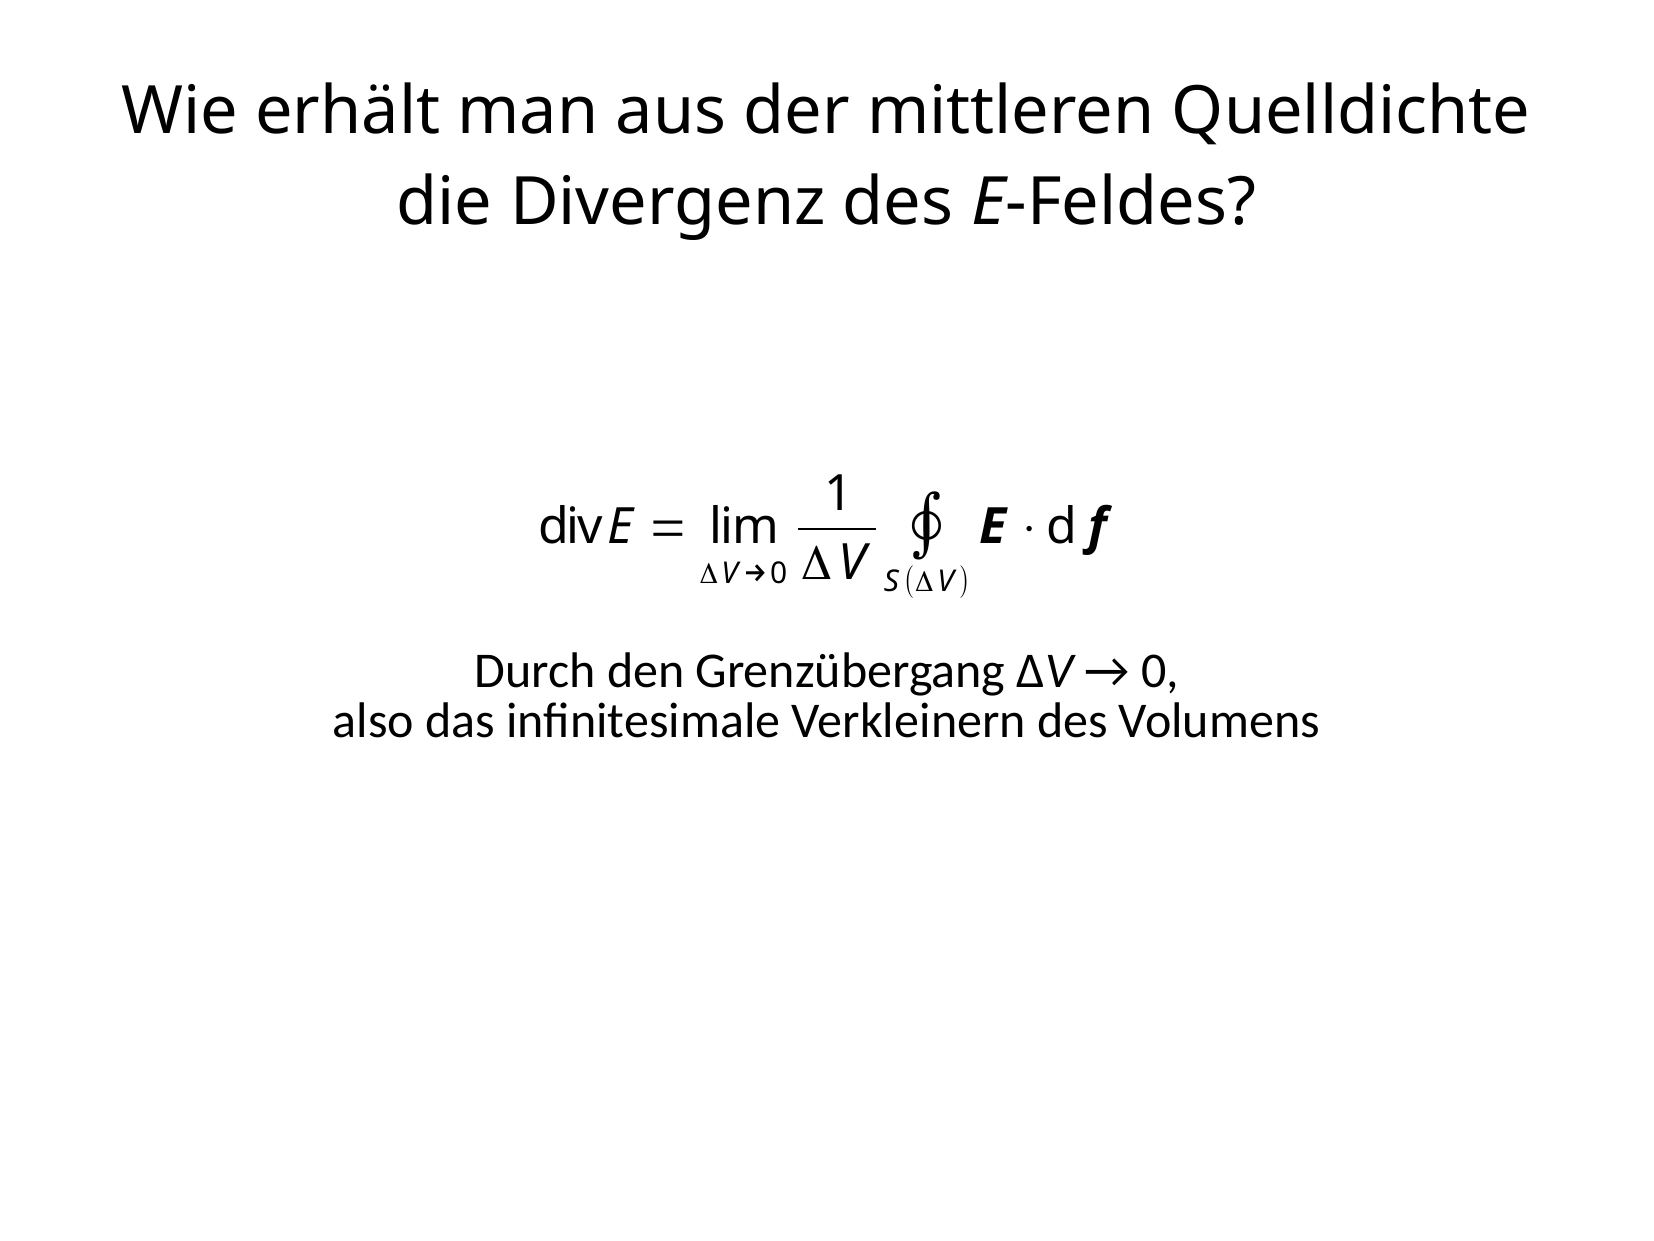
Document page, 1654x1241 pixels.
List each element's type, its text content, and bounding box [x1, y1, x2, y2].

title Wie erhält man aus der mittleren Quelldichte die Divergenz des E-Feldes? [82, 49, 1571, 257]
chart [532, 463, 1121, 600]
subtitle Durch den Grenzübergang ΔV → 0, also das infinitesimale Verkleinern des Volumens [82, 290, 1571, 1010]
